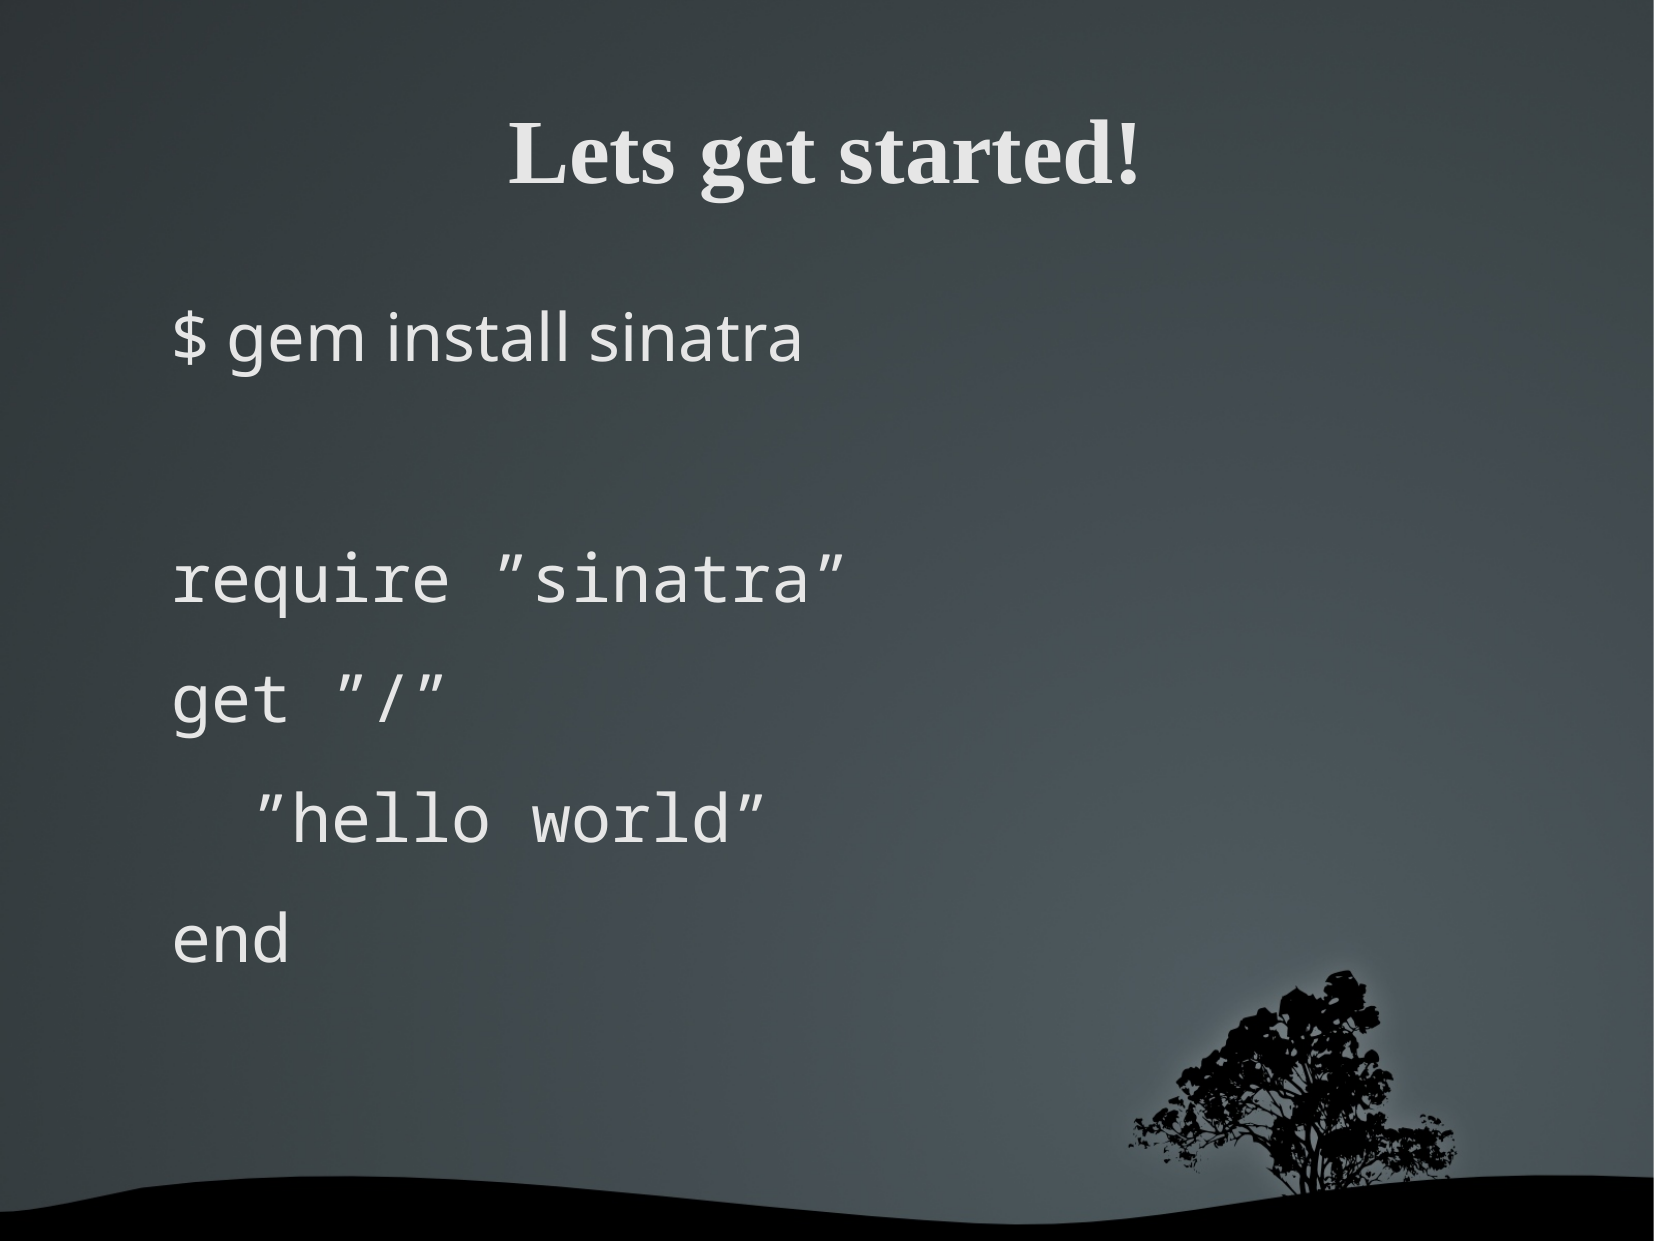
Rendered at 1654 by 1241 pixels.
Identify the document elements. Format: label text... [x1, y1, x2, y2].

title Lets get started! [82, 49, 1571, 257]
list $ gem install sinatra require ”sinatra” get ”/” ”hello world” end [82, 290, 1571, 1109]
picture [0, 0, 1654, 1241]
